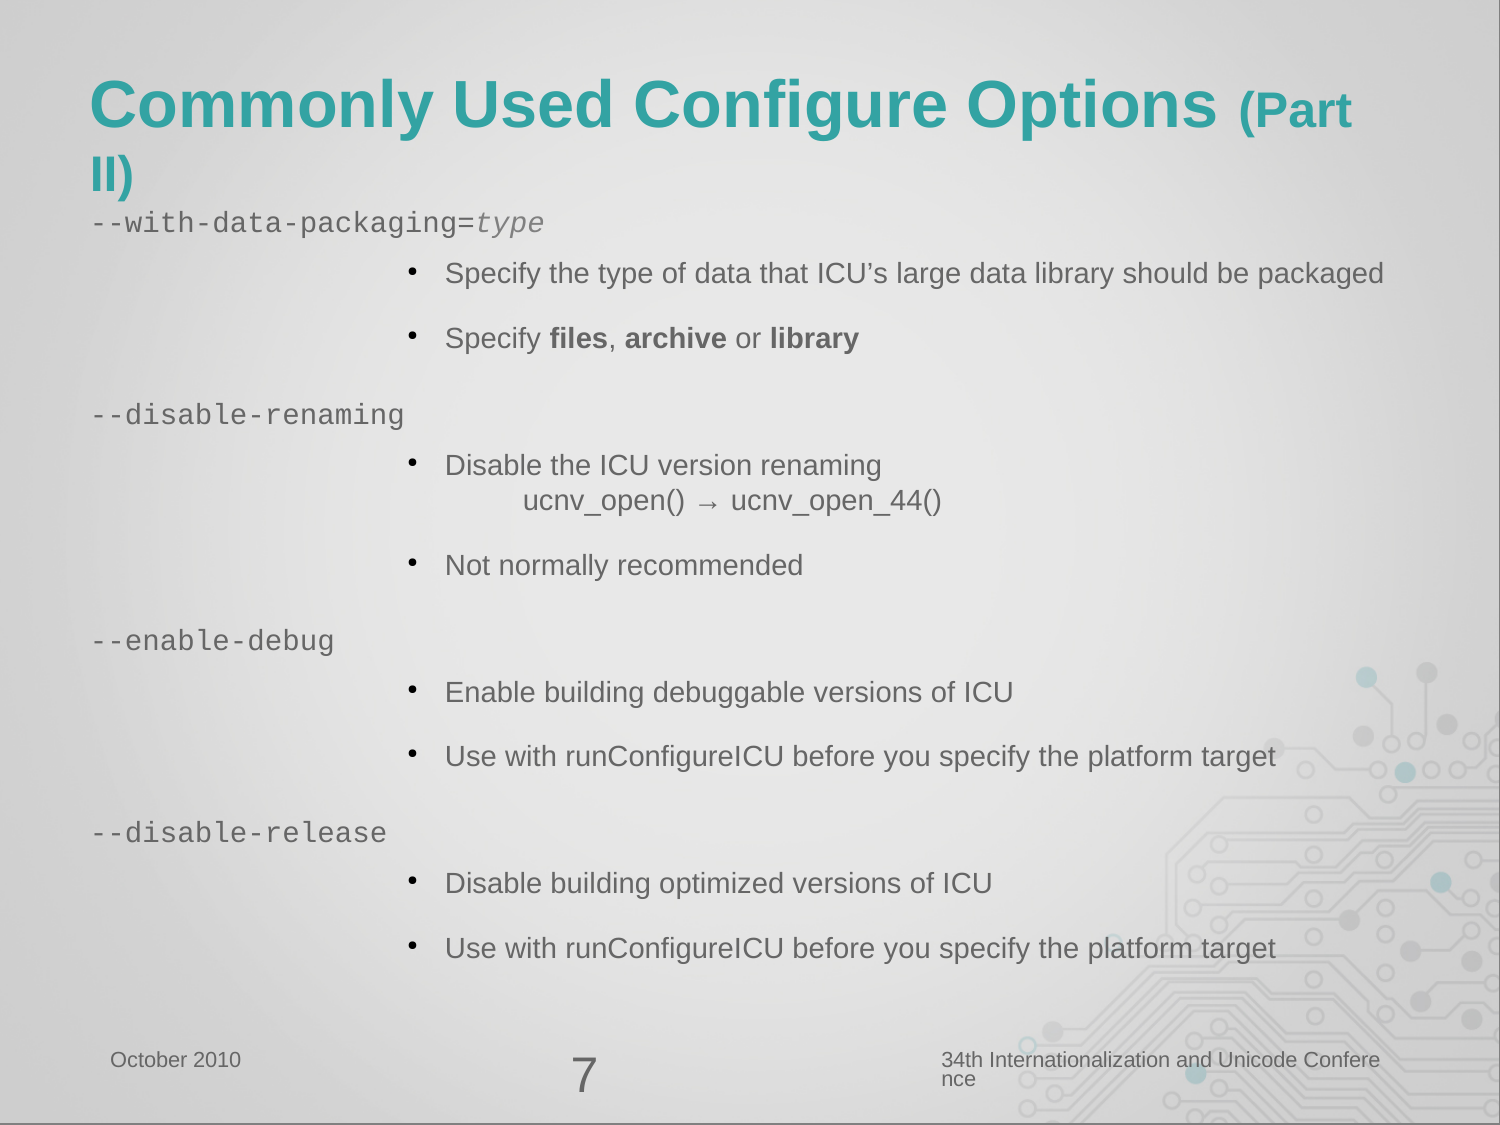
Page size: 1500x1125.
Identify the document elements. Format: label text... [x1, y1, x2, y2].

list --with-data-packaging=type Specify the type of data that ICU’s large data library should be packaged Specify files, archive or library --disable-renaming Disable the ICU version renaming ucnv_open() → ucnv_open_44() Not normally recommended --enable-debug Enable building debuggable versions of ICU Use with runConfigureICU before you specify the platform target --disable-release Disable building optimized versions of ICU Use with runConfigureICU before you specify the platform target [75, 200, 1426, 1006]
picture [0, 0, 1499, 1123]
title Commonly Used Configure Options (Part II) [75, 53, 1426, 200]
